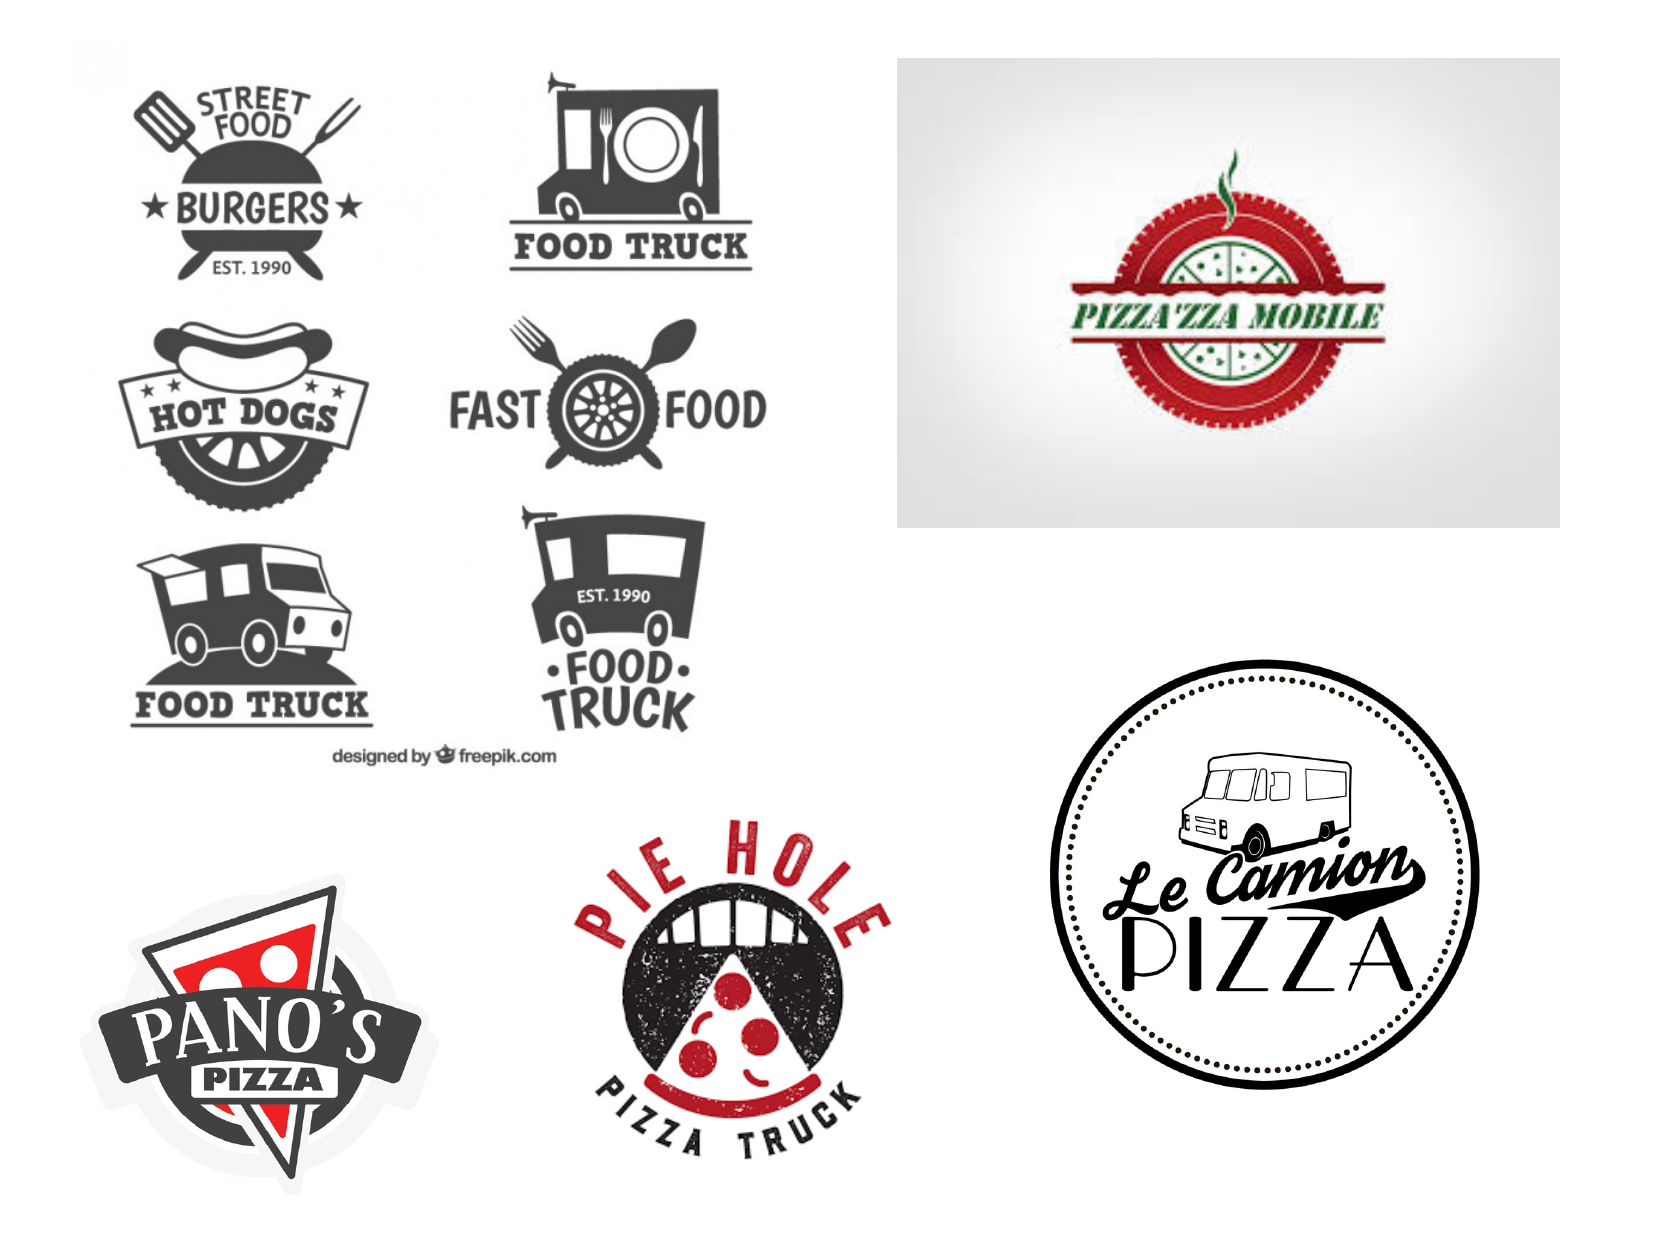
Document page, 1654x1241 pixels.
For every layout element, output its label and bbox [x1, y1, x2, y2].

picture [992, 590, 1536, 1158]
picture [897, 58, 1560, 528]
picture [557, 814, 910, 1167]
picture [70, 32, 819, 780]
picture [70, 873, 447, 1199]
